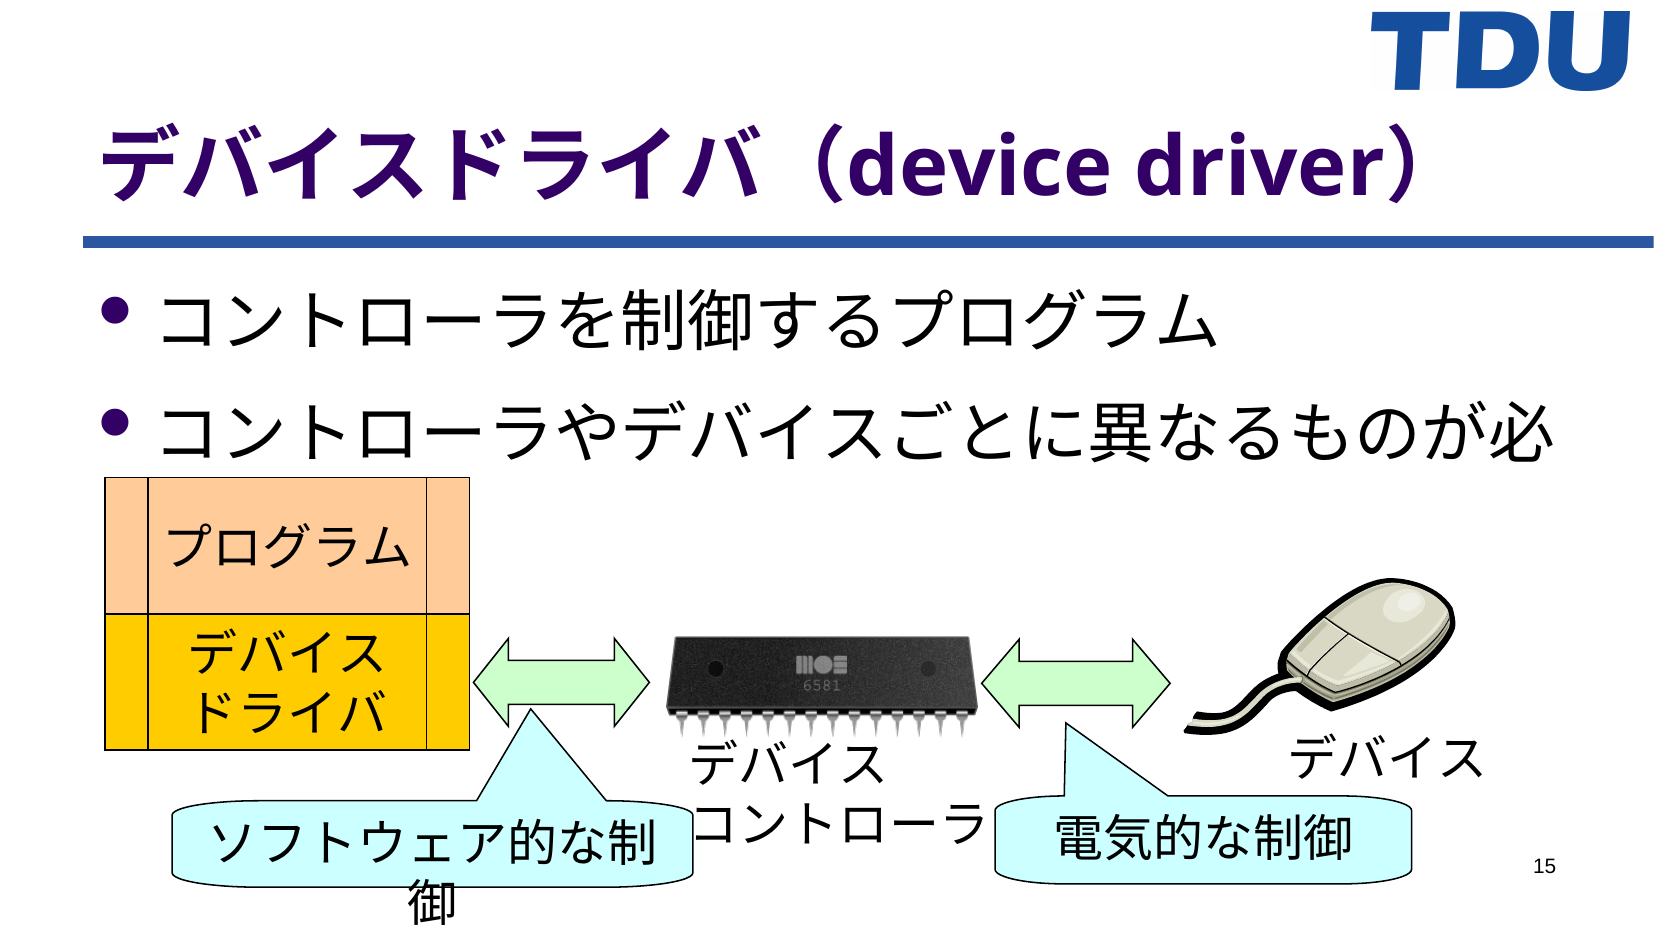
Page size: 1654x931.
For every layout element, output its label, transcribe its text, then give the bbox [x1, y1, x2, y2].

picture [1183, 575, 1456, 740]
text_box プログラム [105, 477, 470, 614]
text_box デバイス [1272, 718, 1503, 795]
text_box [981, 639, 1171, 728]
list コントローラを制御するプログラム コントローラやデバイスごとに異なるものが必要 [82, 259, 1571, 807]
picture [666, 636, 978, 738]
text_box ソフトウェア的な制御 [172, 708, 693, 888]
picture [1371, 11, 1630, 91]
text_box [473, 638, 650, 727]
text_box デバイス ドライバ [105, 614, 470, 750]
text_box 電気的な制御 [995, 722, 1412, 884]
title デバイスドライバ（device driver） [82, 51, 1571, 228]
text_box デバイス コントローラ [674, 724, 1004, 861]
